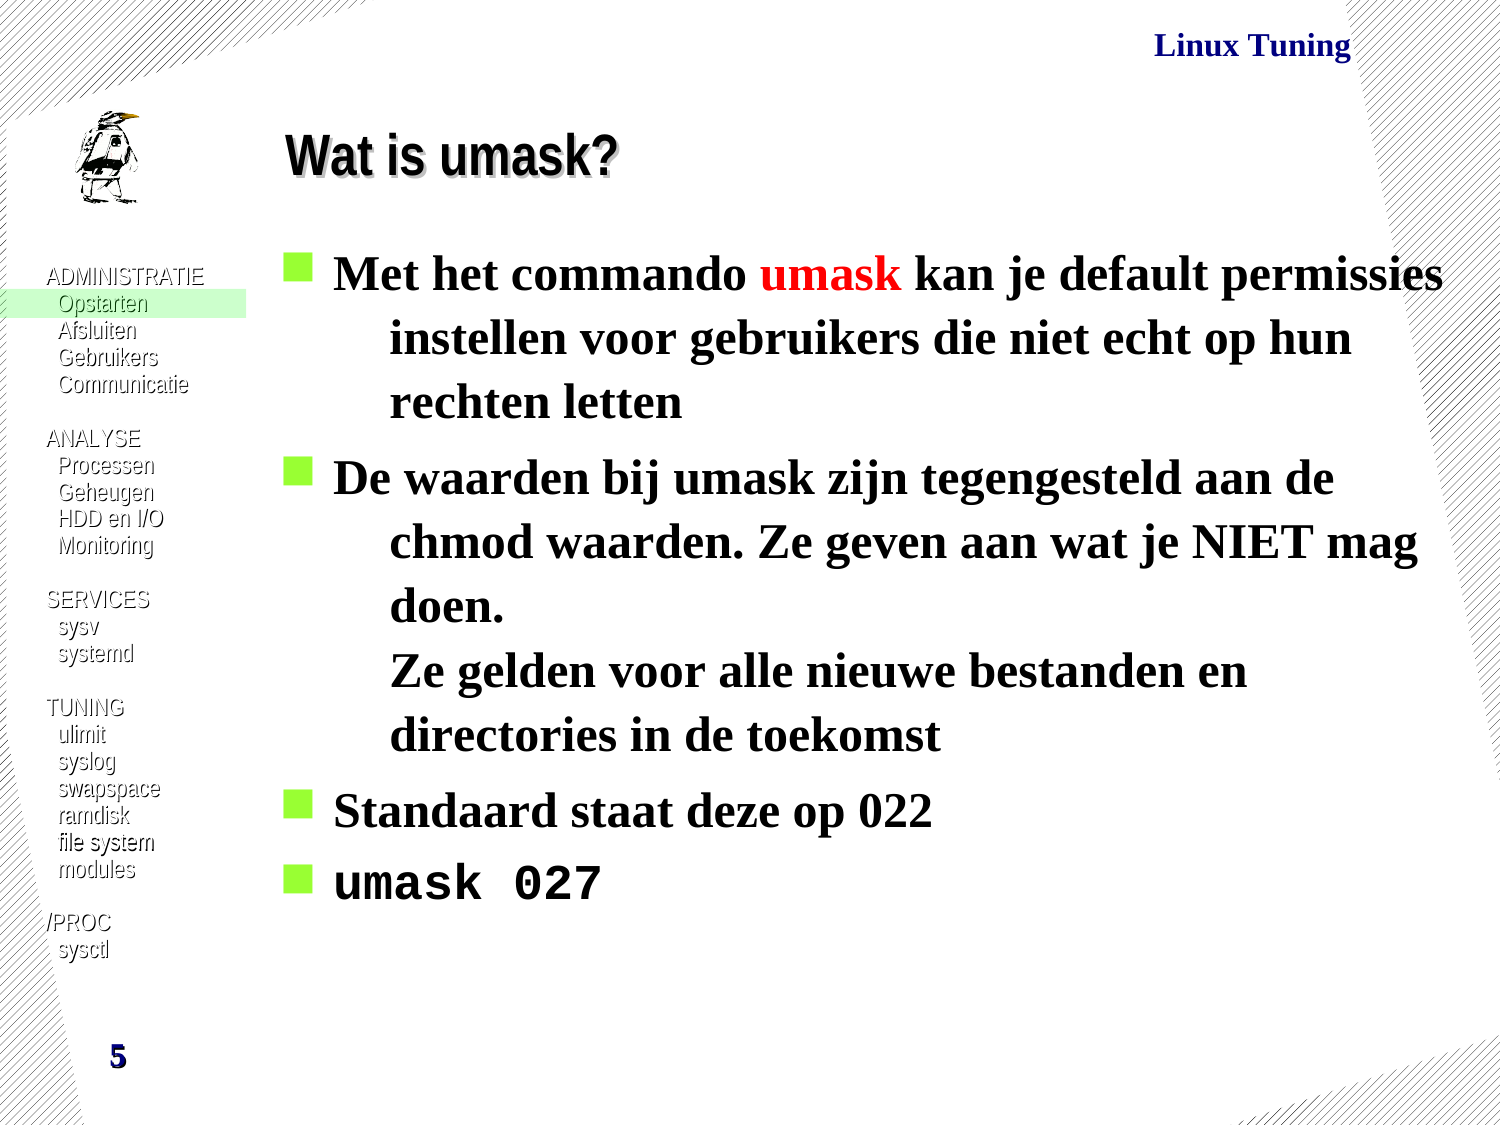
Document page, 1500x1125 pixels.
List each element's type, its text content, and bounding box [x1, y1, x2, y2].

picture [57, 105, 143, 206]
title Wat is umask? [270, 41, 1500, 250]
text_box [0, 288, 247, 318]
list Met het commando umask kan je default permissies instellen voor gebruikers die niet echt op hun rechten letten De waarden bij umask zijn tegengesteld aan de chmod waarden. Ze geven aan wat je NIET mag doen. Ze gelden voor alle nieuwe bestanden en directories in de toekomst Standaard staat deze op 022 umask 027 [264, 229, 1486, 923]
